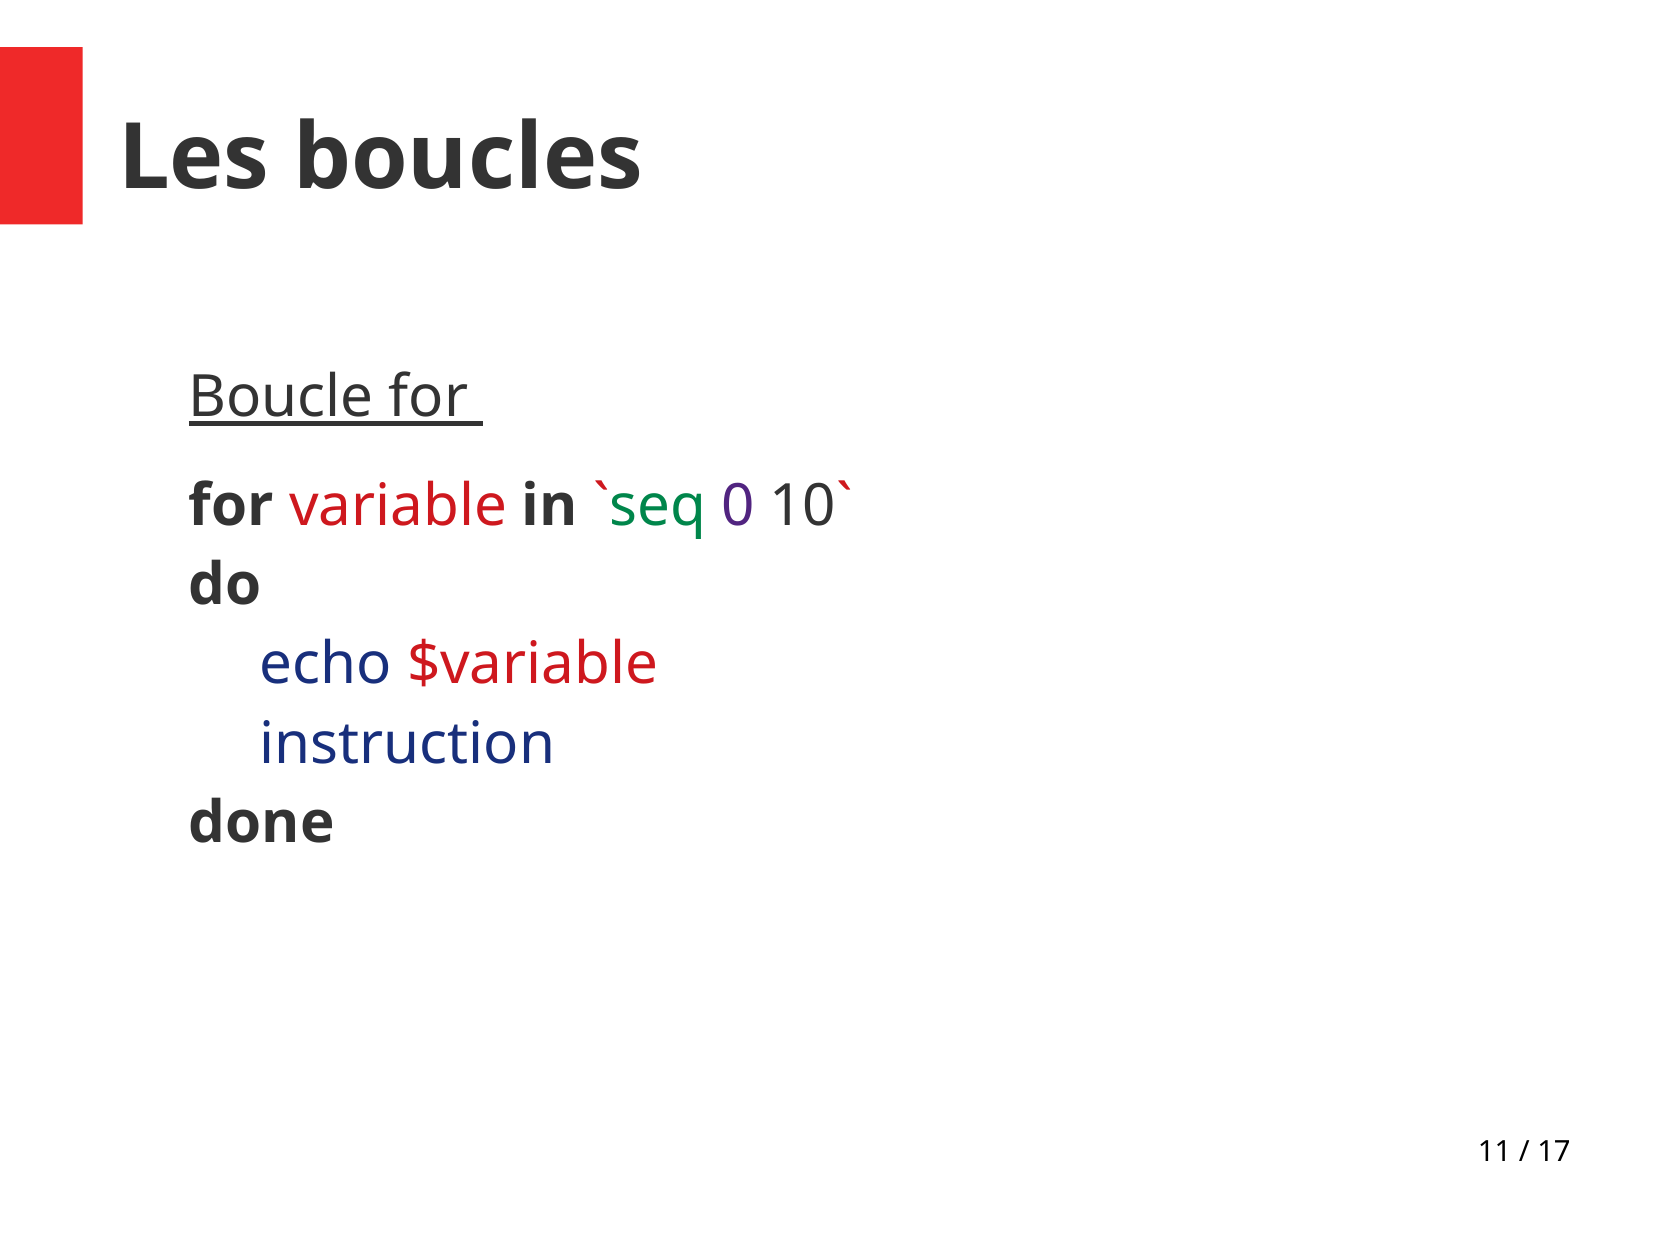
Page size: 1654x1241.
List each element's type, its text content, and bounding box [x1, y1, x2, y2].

list Boucle for for variable in `seq 0 10` do echo $variable instruction done [118, 354, 1536, 1074]
title Les boucles [118, 49, 1571, 257]
